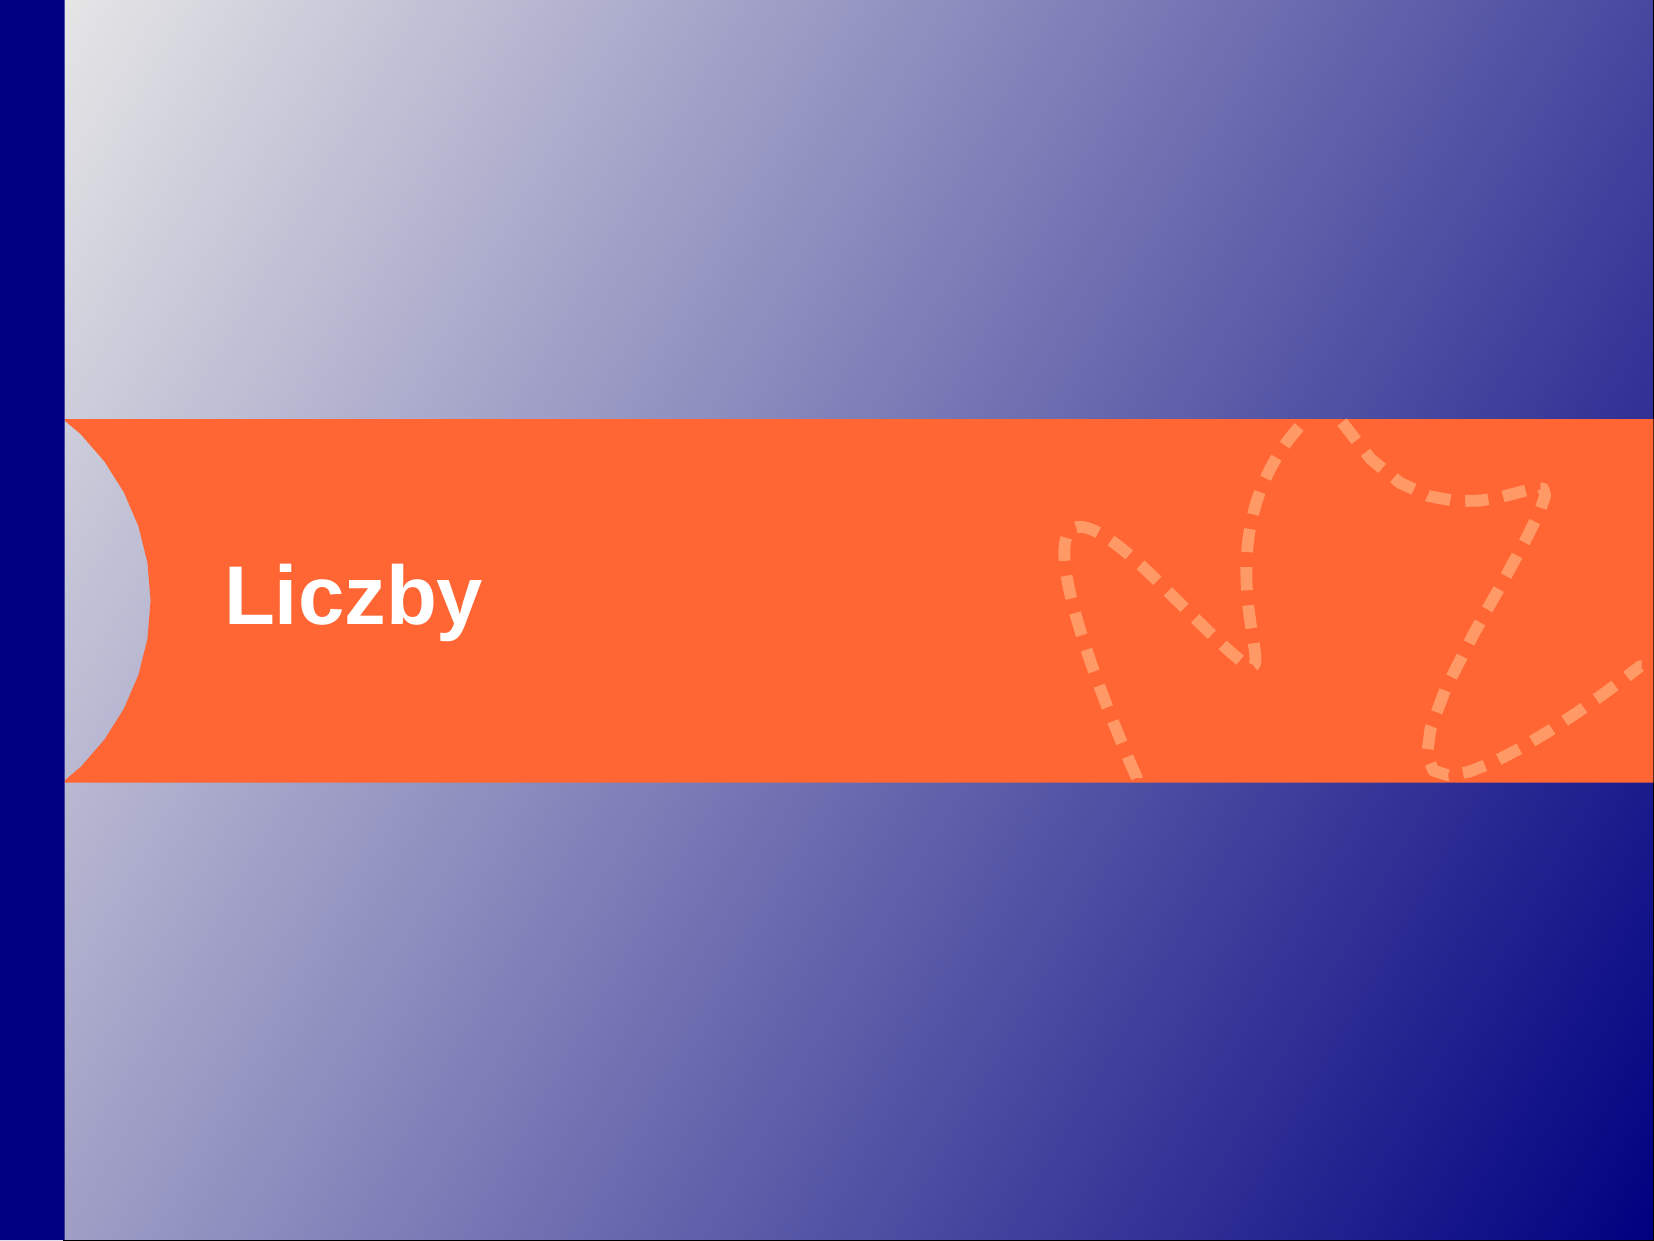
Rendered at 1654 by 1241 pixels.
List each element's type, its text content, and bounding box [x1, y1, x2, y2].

title Liczby [224, 497, 1093, 704]
